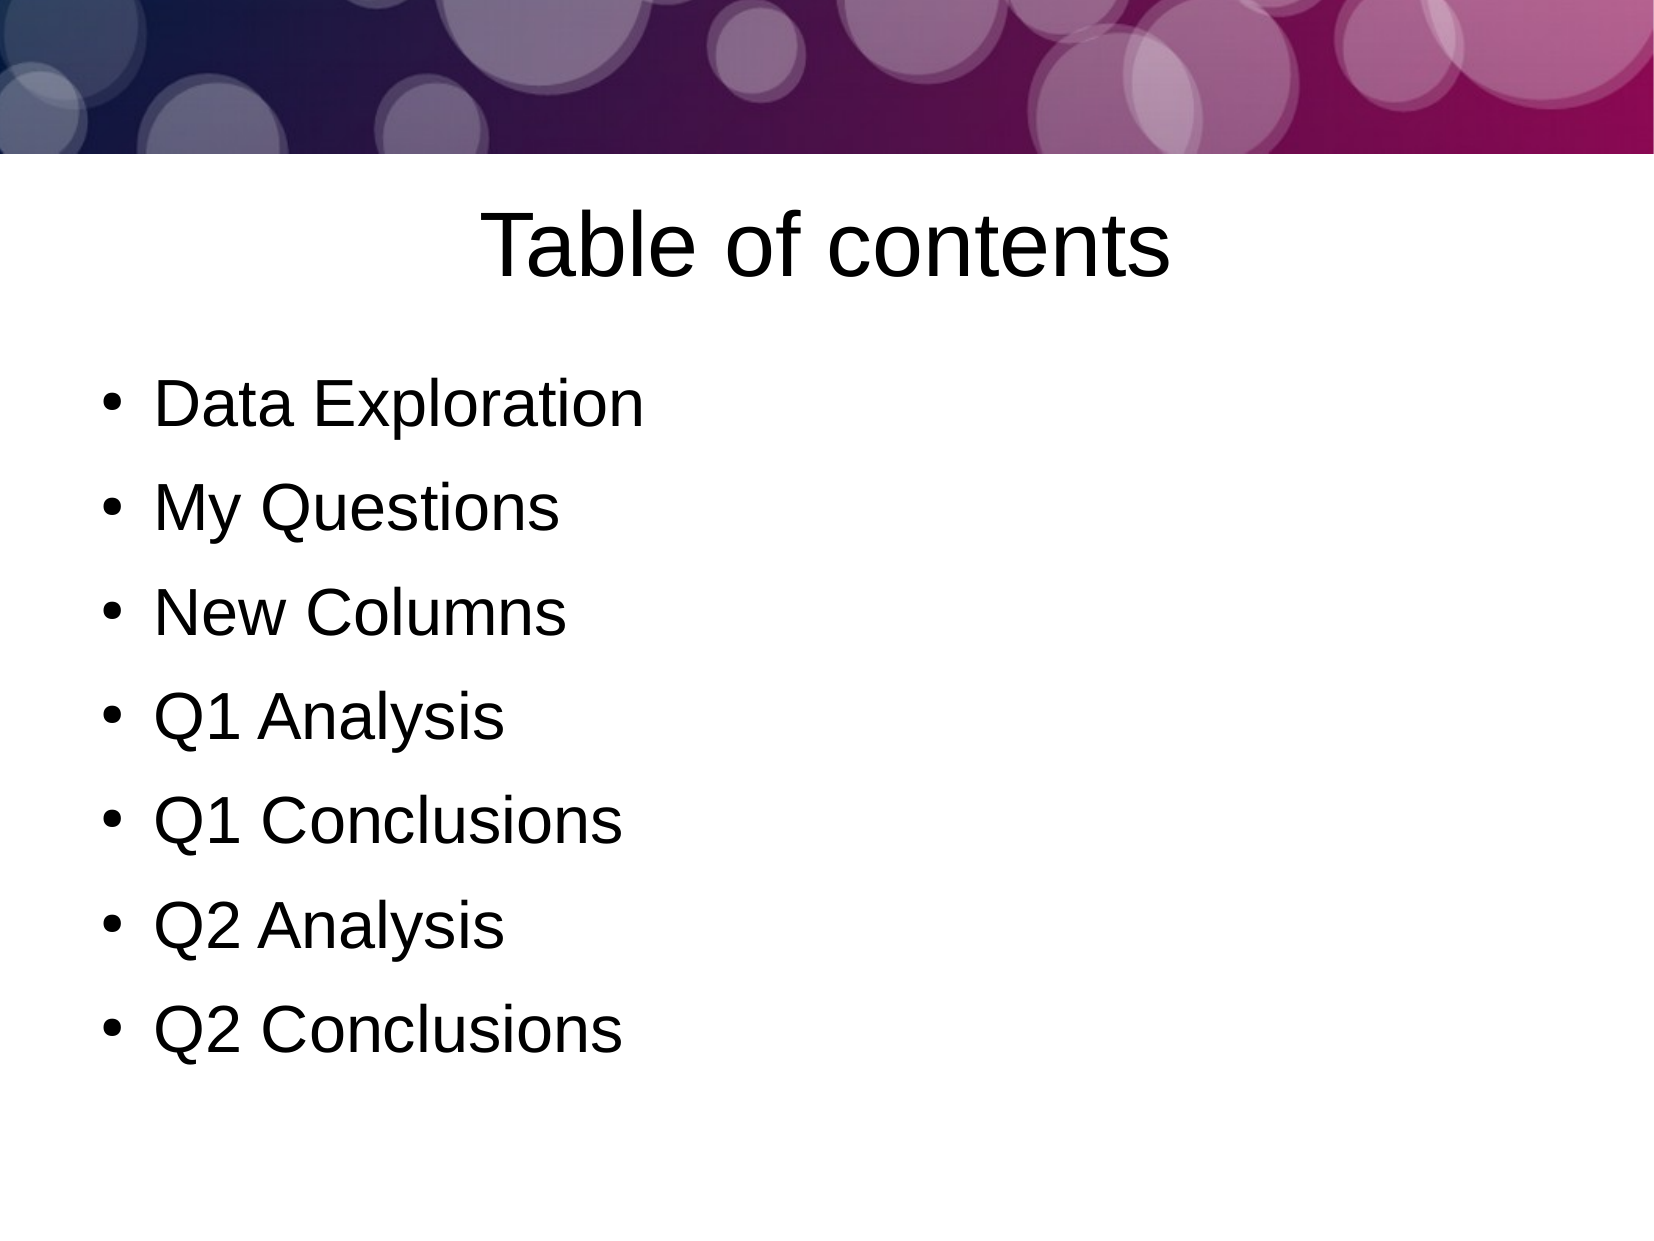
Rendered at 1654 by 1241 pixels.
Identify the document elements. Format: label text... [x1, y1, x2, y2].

list Data Exploration My Questions New Columns Q1 Analysis Q1 Conclusions Q2 Analysis Q2 Conclusions [82, 366, 1571, 1087]
title Table of contents [82, 159, 1571, 331]
picture [0, 0, 1654, 154]
